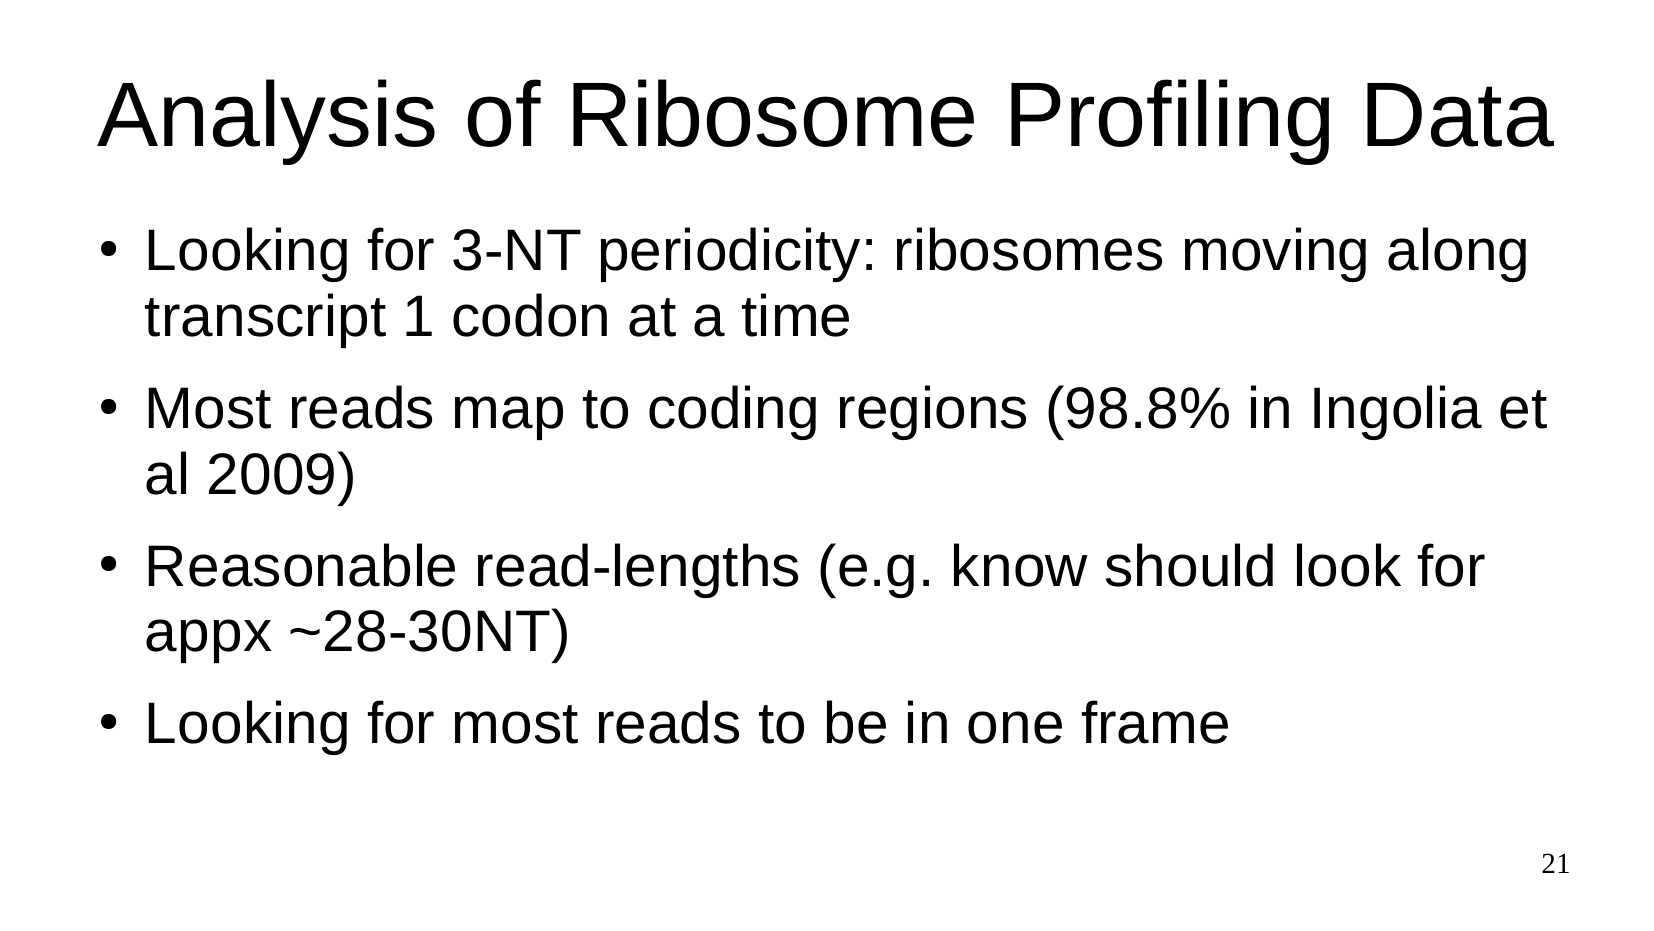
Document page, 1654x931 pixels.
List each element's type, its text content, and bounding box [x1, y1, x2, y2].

list Looking for 3-NT periodicity: ribosomes moving along transcript 1 codon at a time Most reads map to coding regions (98.8% in Ingolia et al 2009) Reasonable read-lengths (e.g. know should look for appx ~28-30NT) Looking for most reads to be in one frame [82, 217, 1571, 758]
title Analysis of Ribosome Profiling Data [82, 12, 1571, 217]
